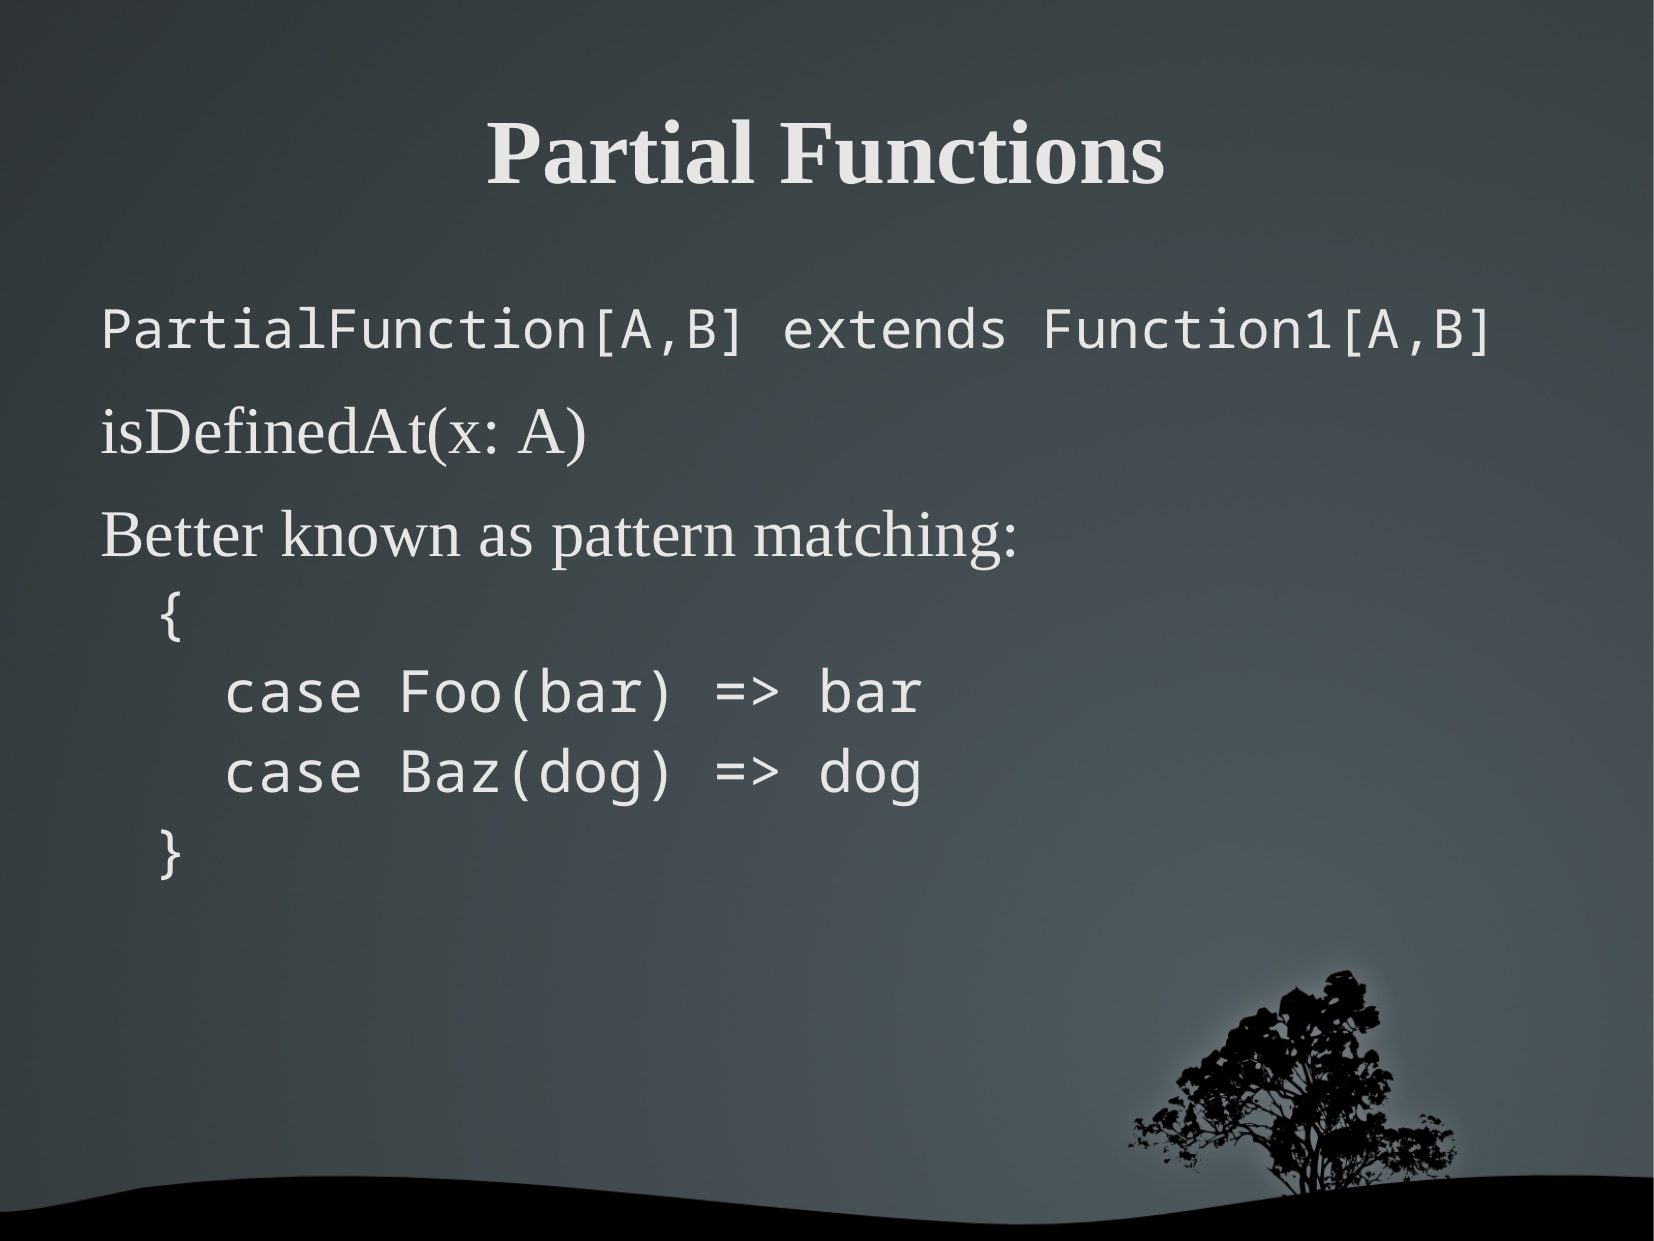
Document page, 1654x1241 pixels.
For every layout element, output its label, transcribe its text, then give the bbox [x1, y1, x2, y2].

title Partial Functions [82, 56, 1571, 250]
picture [0, 0, 1654, 1241]
list PartialFunction[A,B] extends Function1[A,B] isDefinedAt(x: A) Better known as pattern matching: { case Foo(bar) => bar case Baz(dog) => dog } [82, 290, 1571, 1094]
